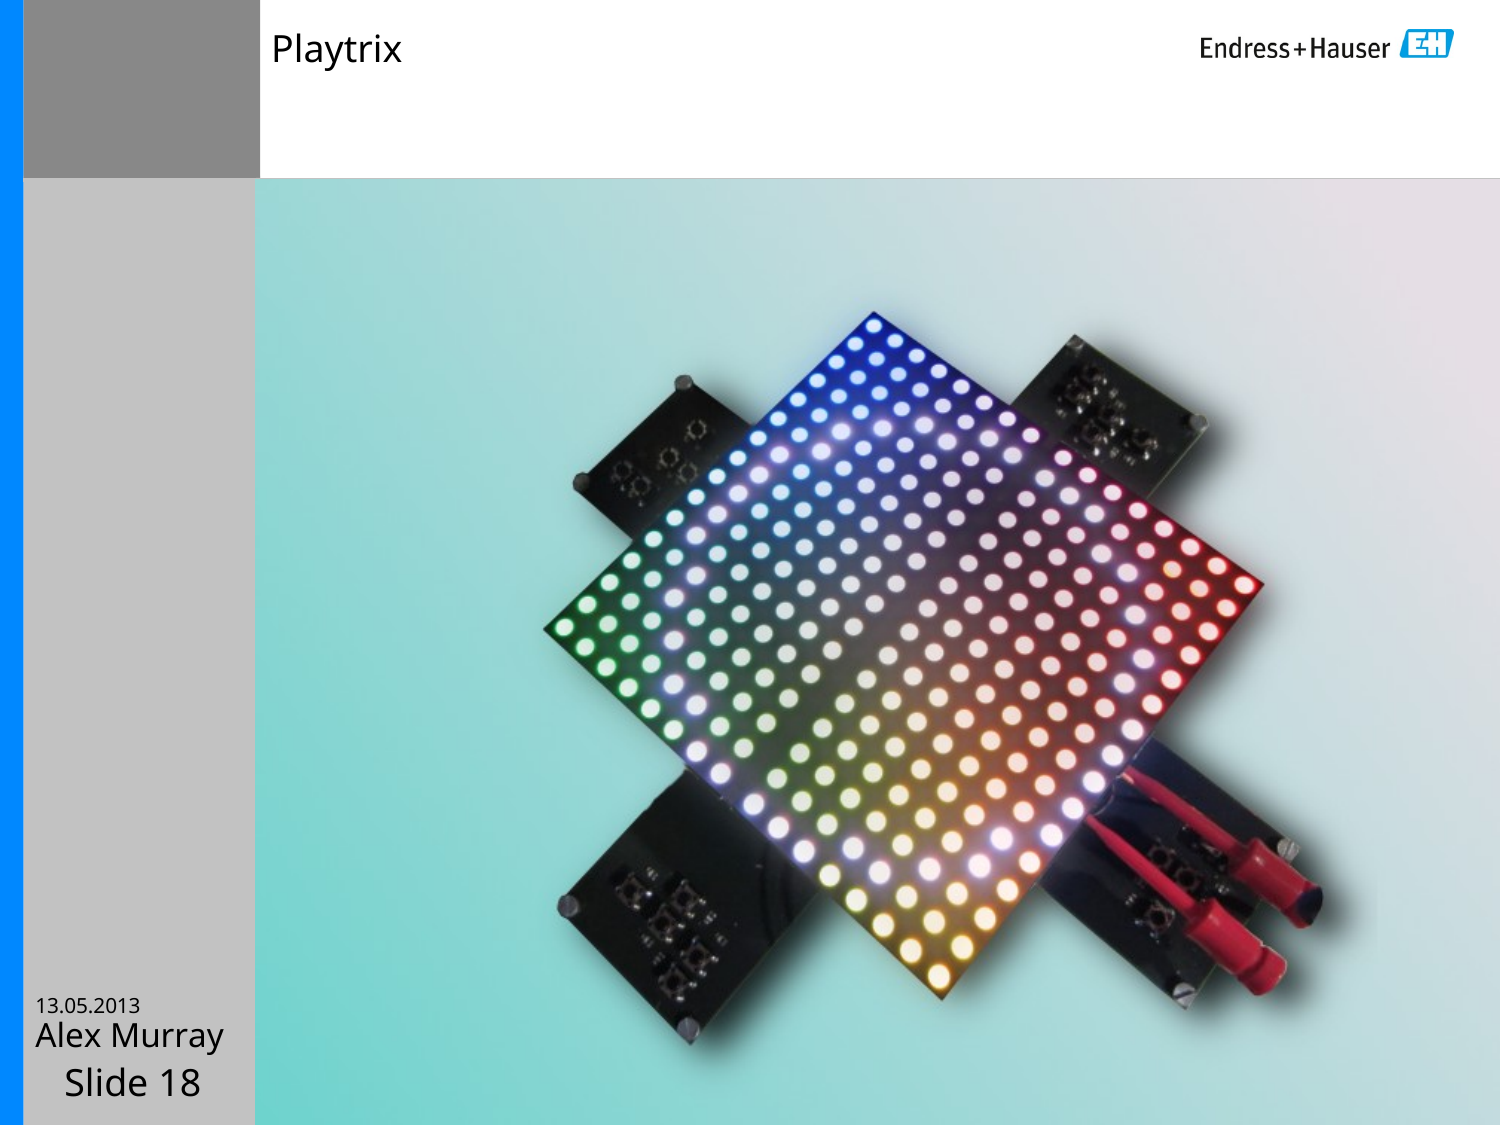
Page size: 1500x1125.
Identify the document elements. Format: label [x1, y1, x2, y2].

picture [1409, 32, 1426, 55]
picture [1423, 33, 1446, 55]
picture [1201, 29, 1407, 58]
picture [255, 179, 1500, 1125]
picture [1448, 38, 1454, 58]
